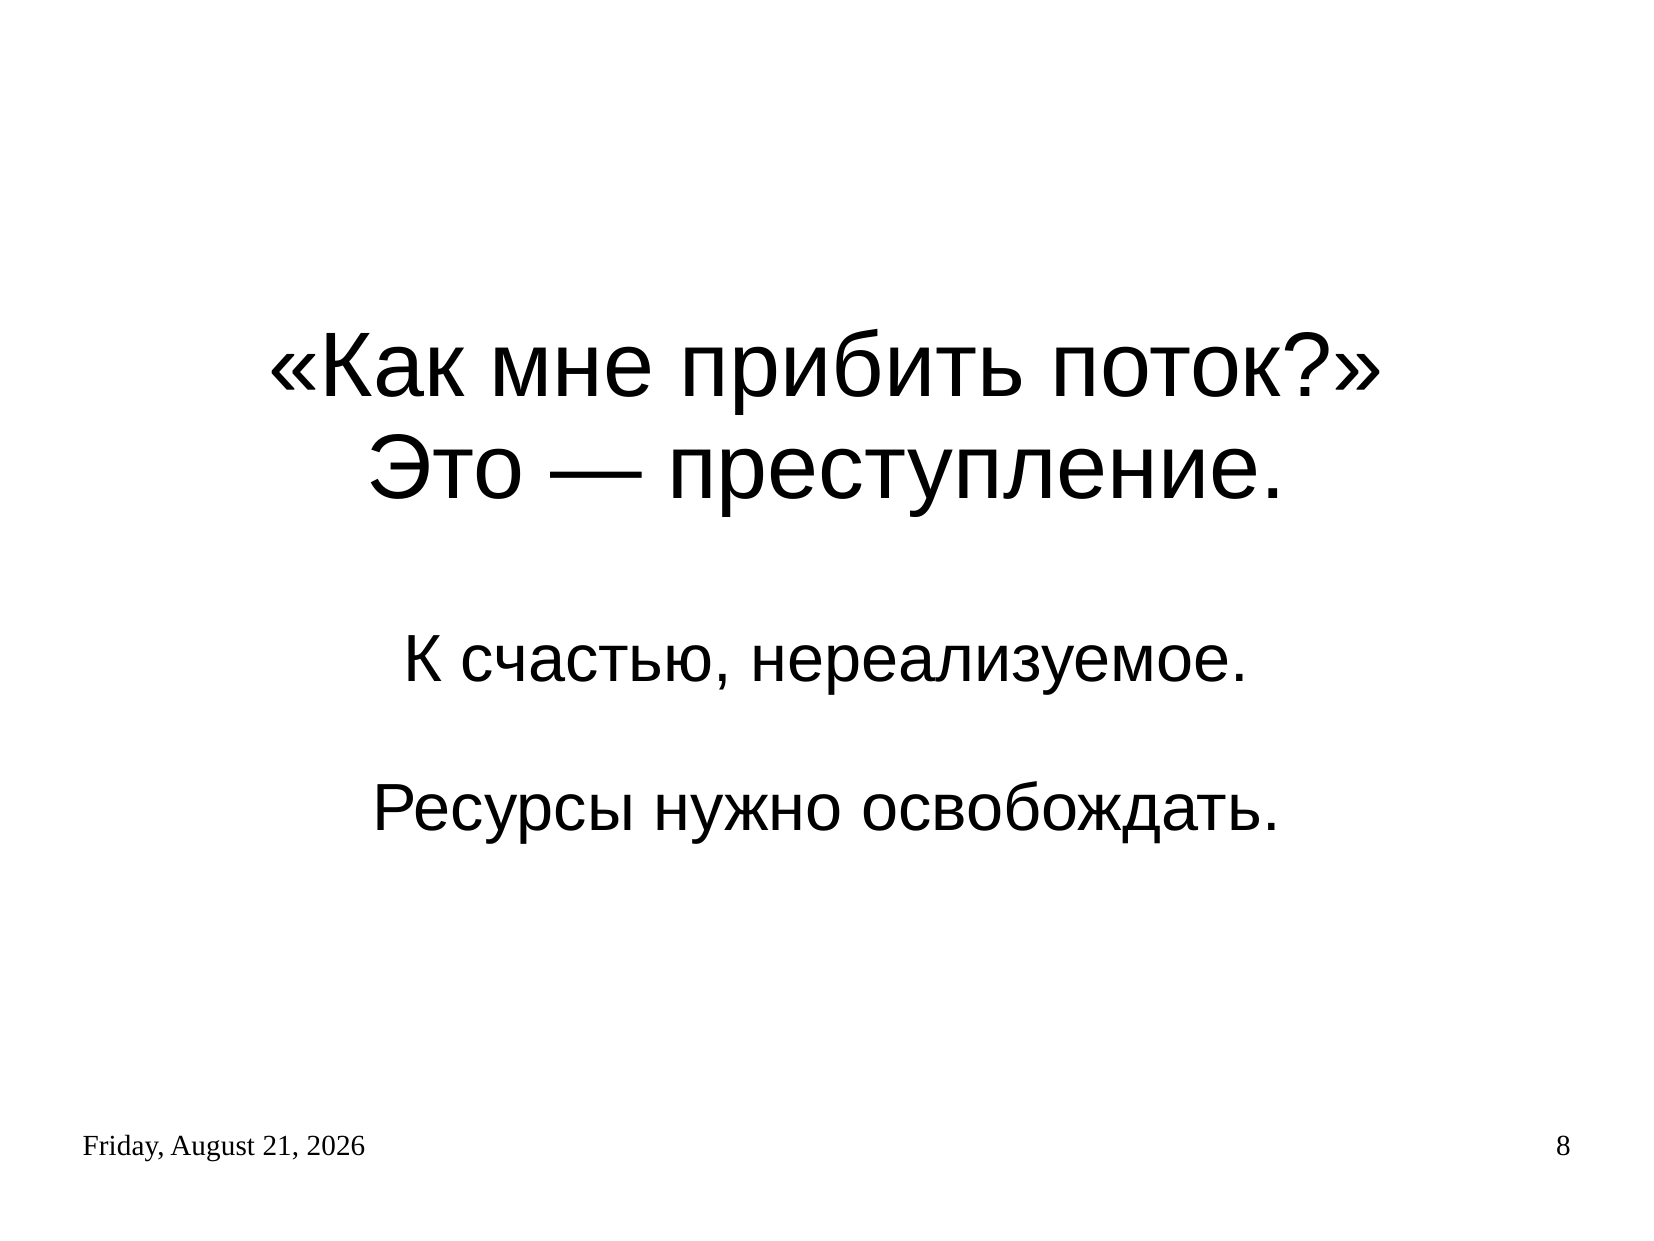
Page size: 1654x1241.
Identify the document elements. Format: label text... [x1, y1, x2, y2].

subtitle «Как мне прибить поток?» Это — преступление. К счастью, нереализуемое. Ресурсы нужно освобождать. [82, 49, 1571, 1109]
